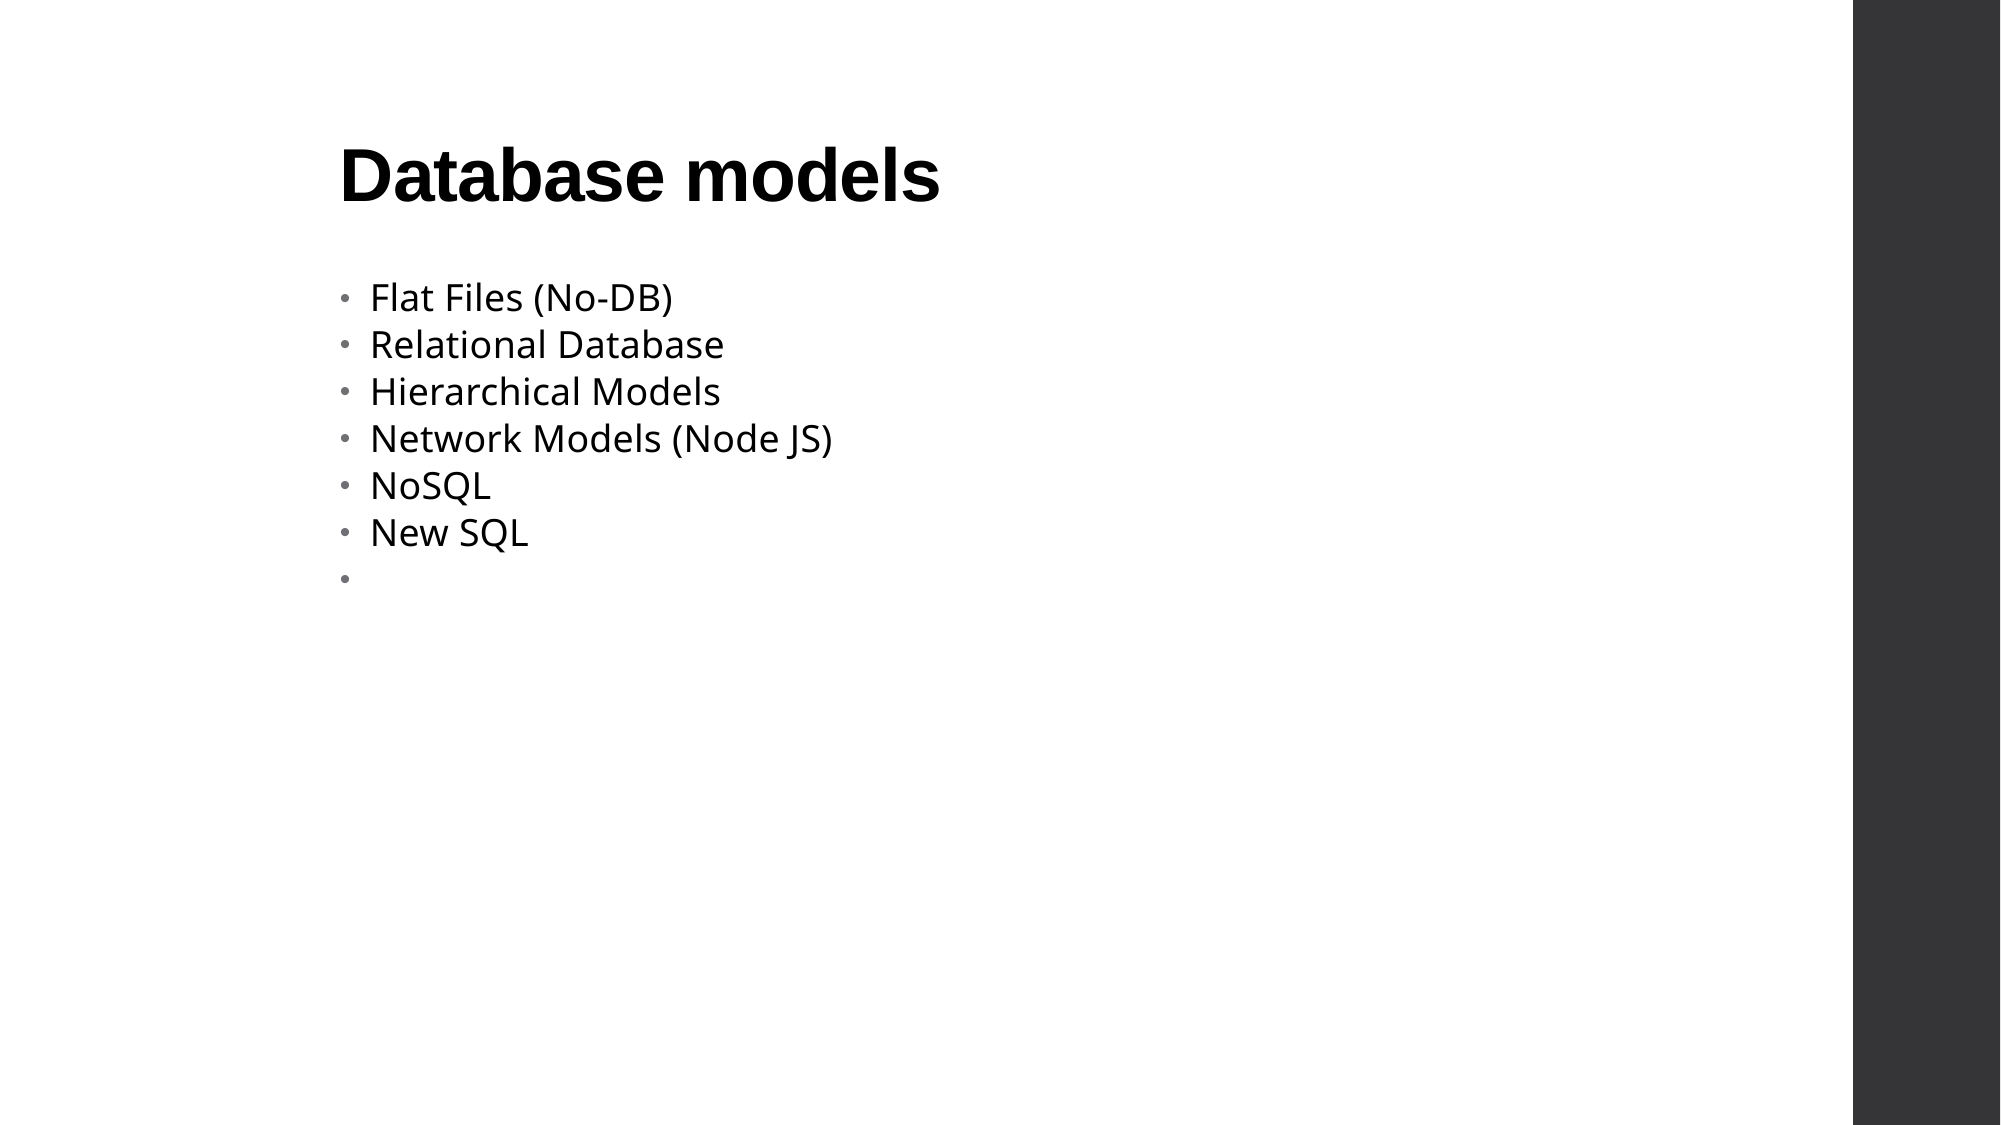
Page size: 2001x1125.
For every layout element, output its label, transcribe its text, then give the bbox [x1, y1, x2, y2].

title Database models [324, 45, 1675, 233]
list Flat Files (No-DB) Relational Database Hierarchical Models Network Models (Node JS) NoSQL New SQL [324, 262, 1675, 1078]
